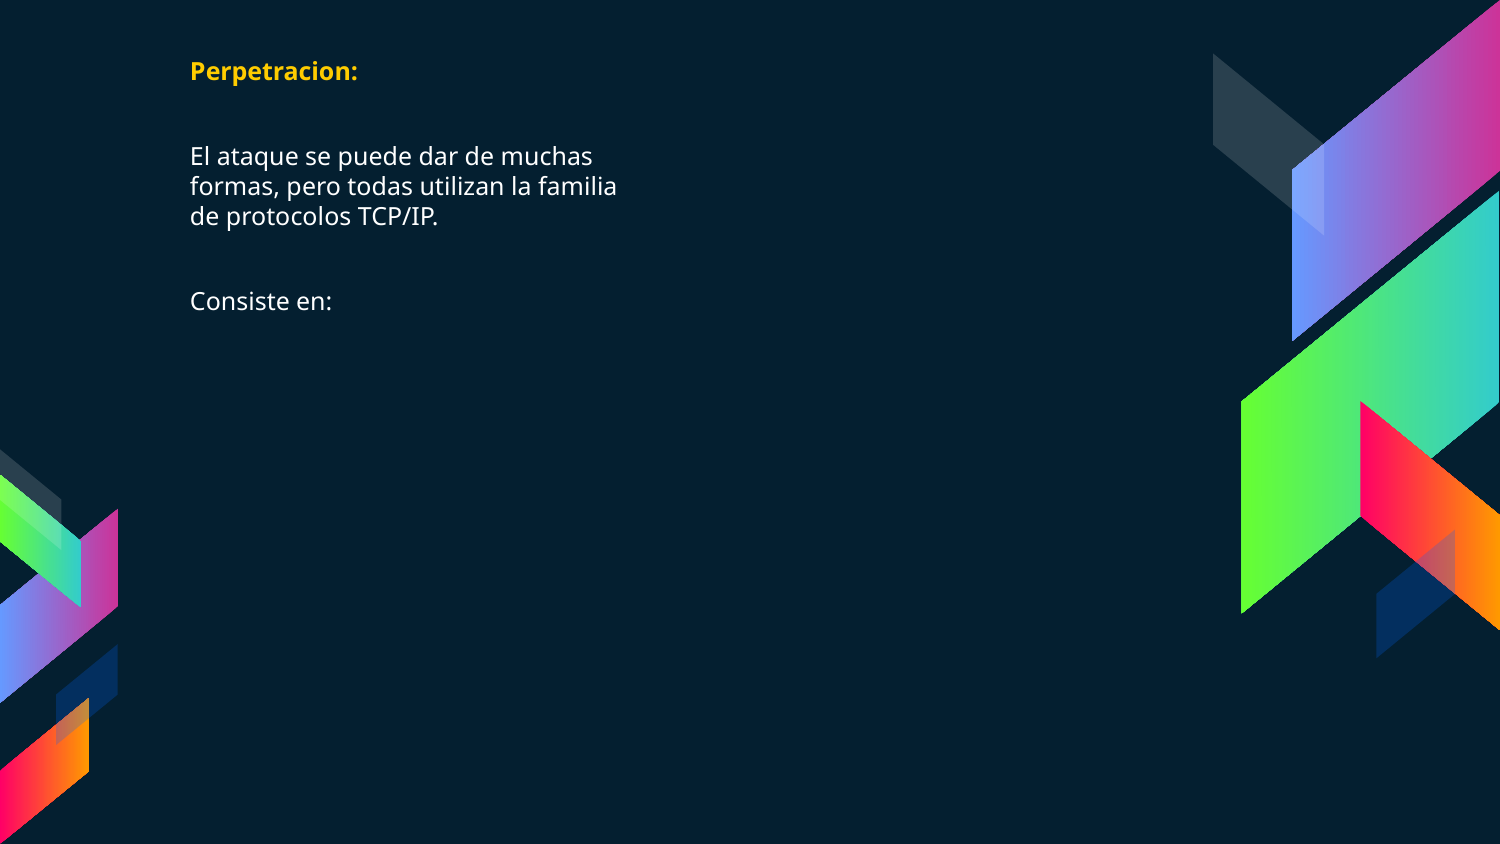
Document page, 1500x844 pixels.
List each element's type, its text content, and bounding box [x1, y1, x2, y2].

list Perpetracion: El ataque se puede dar de muchas formas, pero todas utilizan la familia de protocolos TCP/IP. Consiste en: [175, 40, 655, 512]
